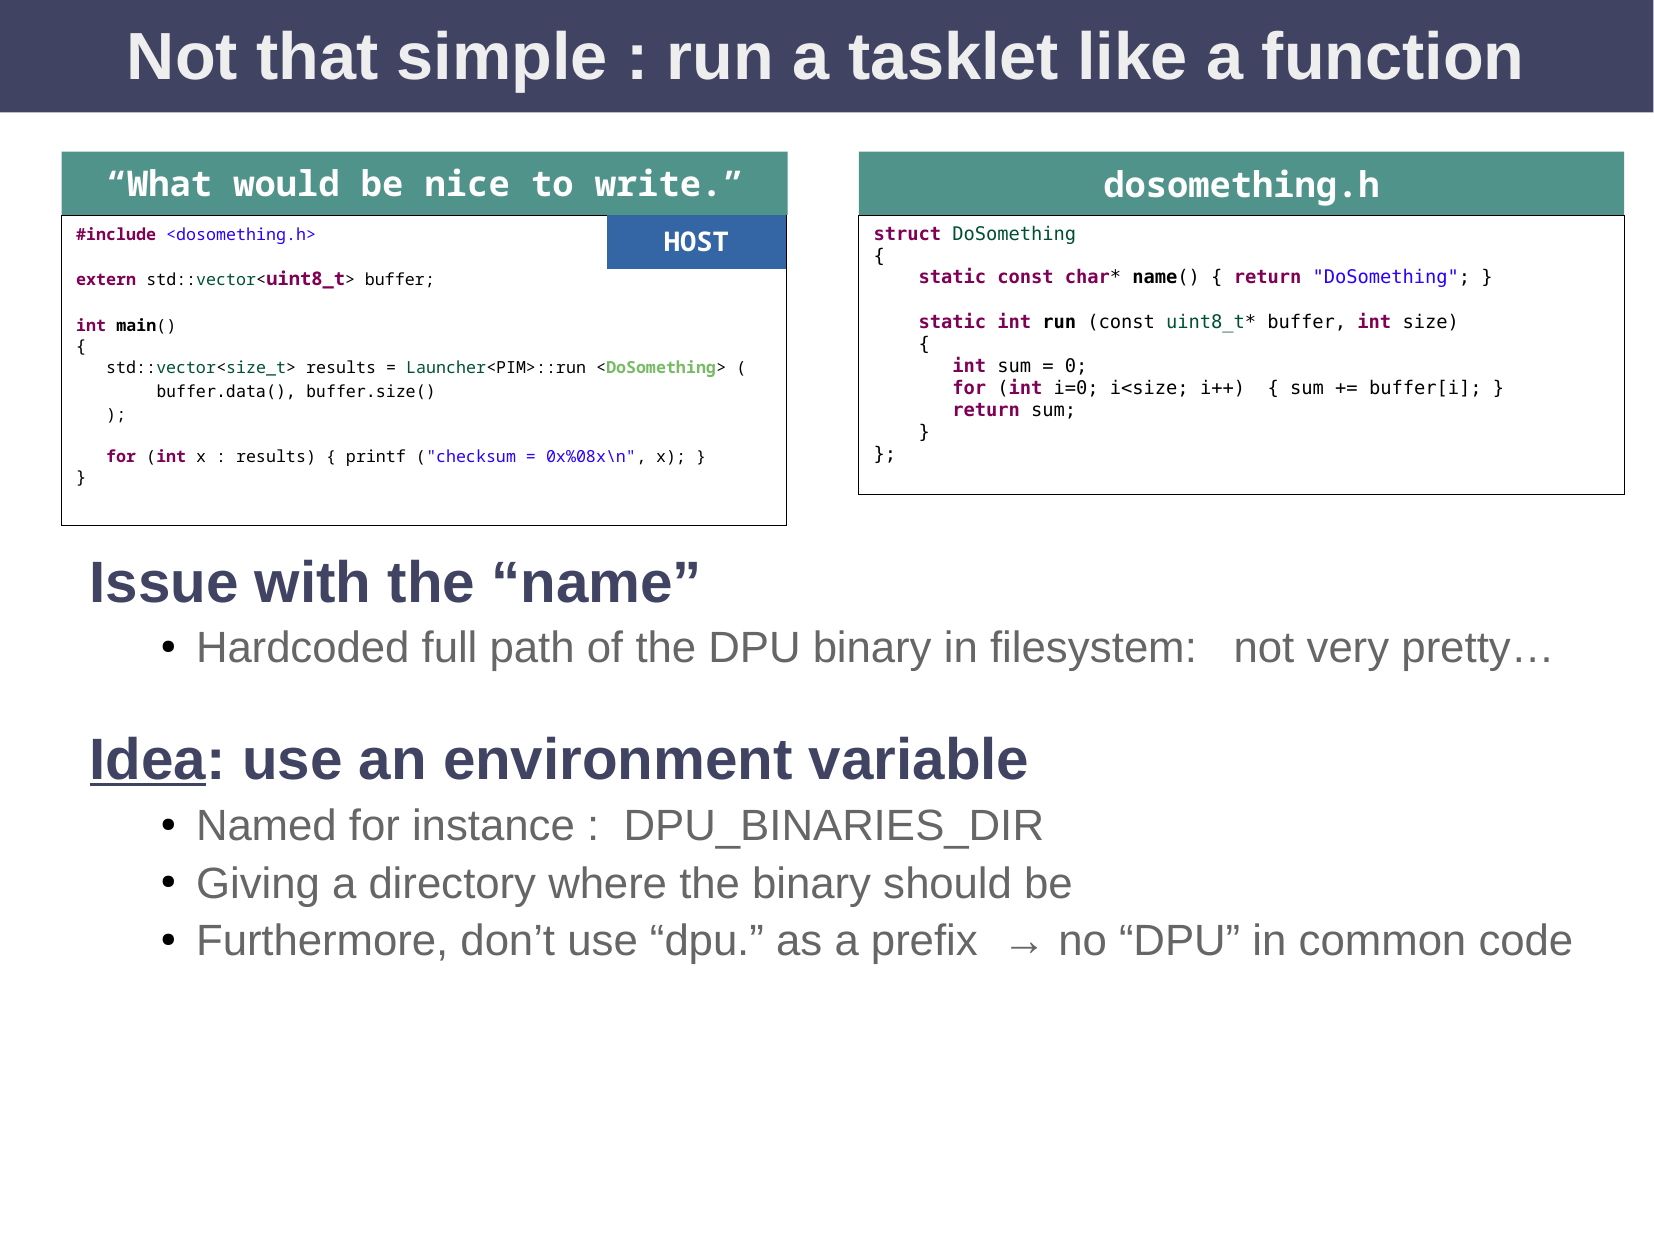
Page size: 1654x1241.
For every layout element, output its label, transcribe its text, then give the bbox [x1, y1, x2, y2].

text_box #include <dosomething.h> extern std::vector<uint8_t> buffer; int main() { std::vector<size_t> results = Launcher<PIM>::run <DoSomething> ( buffer.data(), buffer.size() ); for (int x : results) { printf ("checksum = 0x%08x\n", x); } } [61, 215, 787, 526]
text_box dosomething.h [858, 151, 1625, 215]
text_box struct DoSomething { static const char* name() { return "DoSomething"; } static int run (const uint8_t* buffer, int size) { int sum = 0; for (int i=0; i<size; i++) { sum += buffer[i]; } return sum; } }; [858, 215, 1625, 495]
text_box “What would be nice to write.” [61, 151, 788, 215]
text_box HOST [607, 215, 786, 269]
text_box Not that simple : run a tasklet like a function [0, 0, 1654, 113]
text_box Issue with the “name” Hardcoded full path of the DPU binary in filesystem: not very pretty… Idea: use an environment variable Named for instance : DPU_BINARIES_DIR Giving a directory where the binary should be Furthermore, don’t use “dpu.” as a prefix → no “DPU” in common code [75, 541, 1619, 1093]
